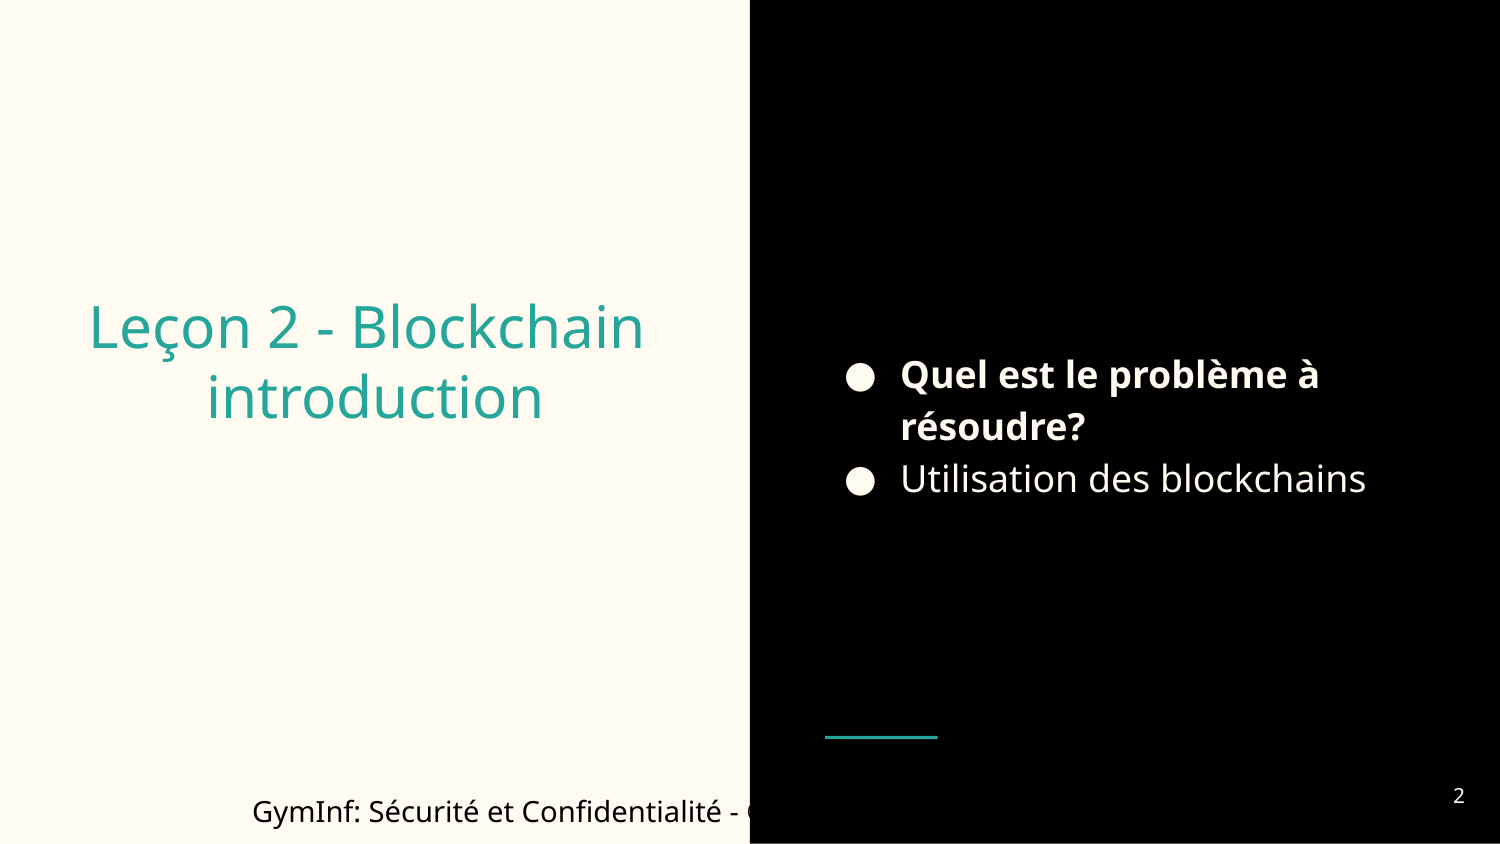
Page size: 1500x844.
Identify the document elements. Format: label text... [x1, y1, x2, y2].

list Quel est le problème à résoudre? Utilisation des blockchains [810, 118, 1440, 725]
title Leçon 2 - Blockchain introduction [43, 226, 708, 446]
slide_number <number> [1389, 764, 1480, 830]
